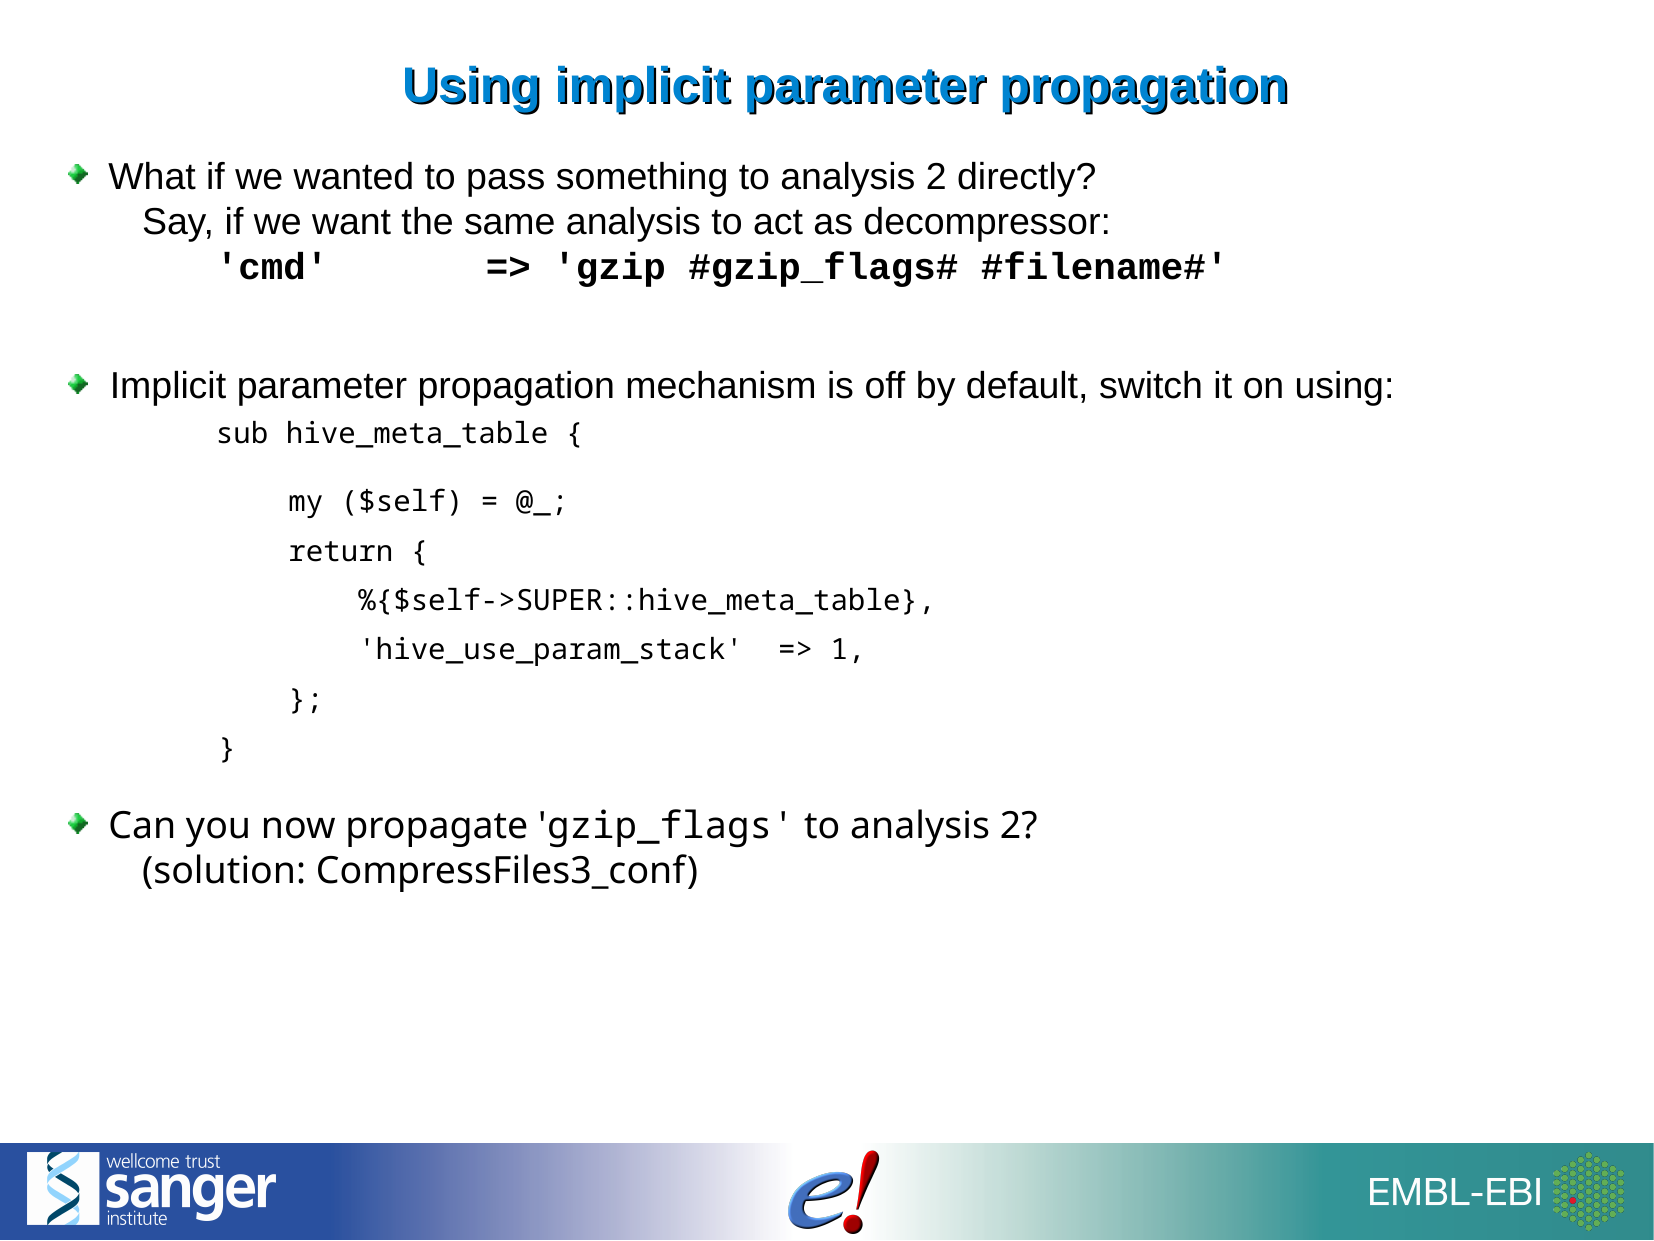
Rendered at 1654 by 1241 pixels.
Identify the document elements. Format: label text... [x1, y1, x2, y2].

picture [0, 1143, 1654, 1240]
title Using implicit parameter propagation [82, 23, 1571, 128]
list What if we wanted to pass something to analysis 2 directly? Say, if we want the same analysis to act as decompressor: 'cmd' => 'gzip #gzip_flags# #filename#' Implicit parameter propagation mechanism is off by default, switch it on using: sub hive_meta_table { my ($self) = @_; return { %{$self->SUPER::hive_meta_table}, 'hive_use_param_stack' => 1, }; } Can you now propagate 'gzip_flags' to analysis 2? (solution: CompressFiles3_conf) [53, 136, 1629, 1166]
